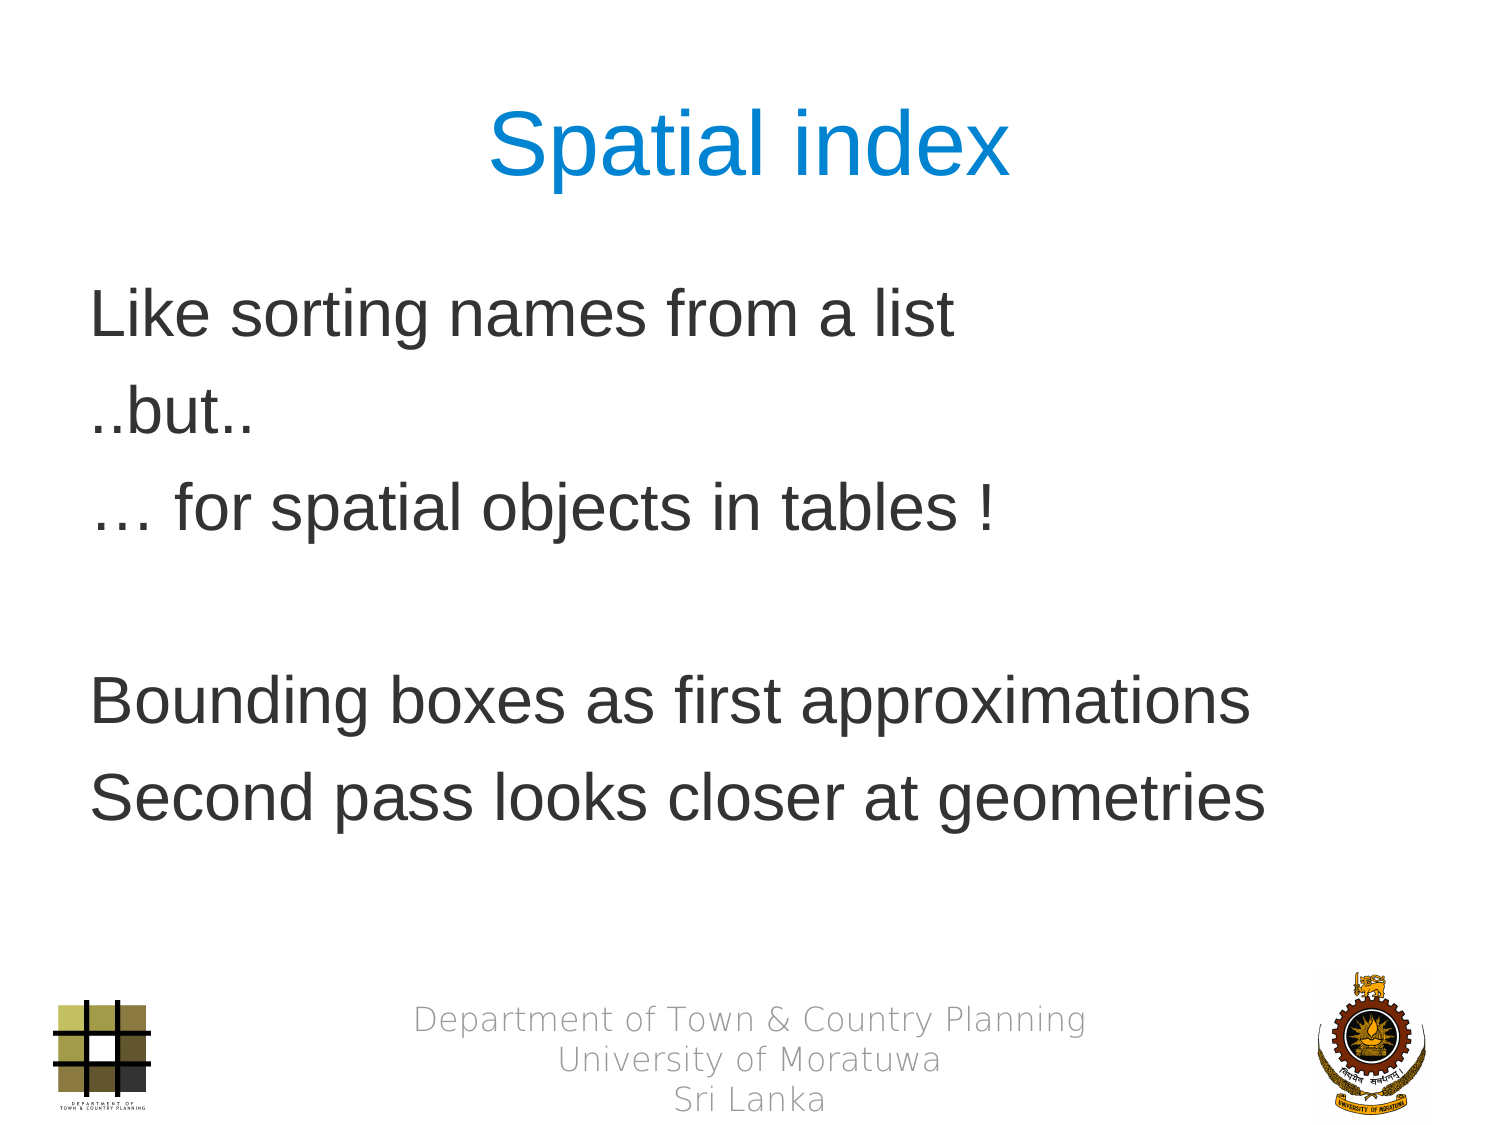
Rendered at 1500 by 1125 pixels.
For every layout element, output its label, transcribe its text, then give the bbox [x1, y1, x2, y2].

picture [53, 1000, 151, 1110]
list Like sorting names from a list ..but.. … for spatial objects in tables ! Bounding boxes as first approximations Second pass looks closer at geometries [75, 262, 1426, 915]
picture [1312, 966, 1435, 1125]
title Spatial index [75, 45, 1426, 233]
